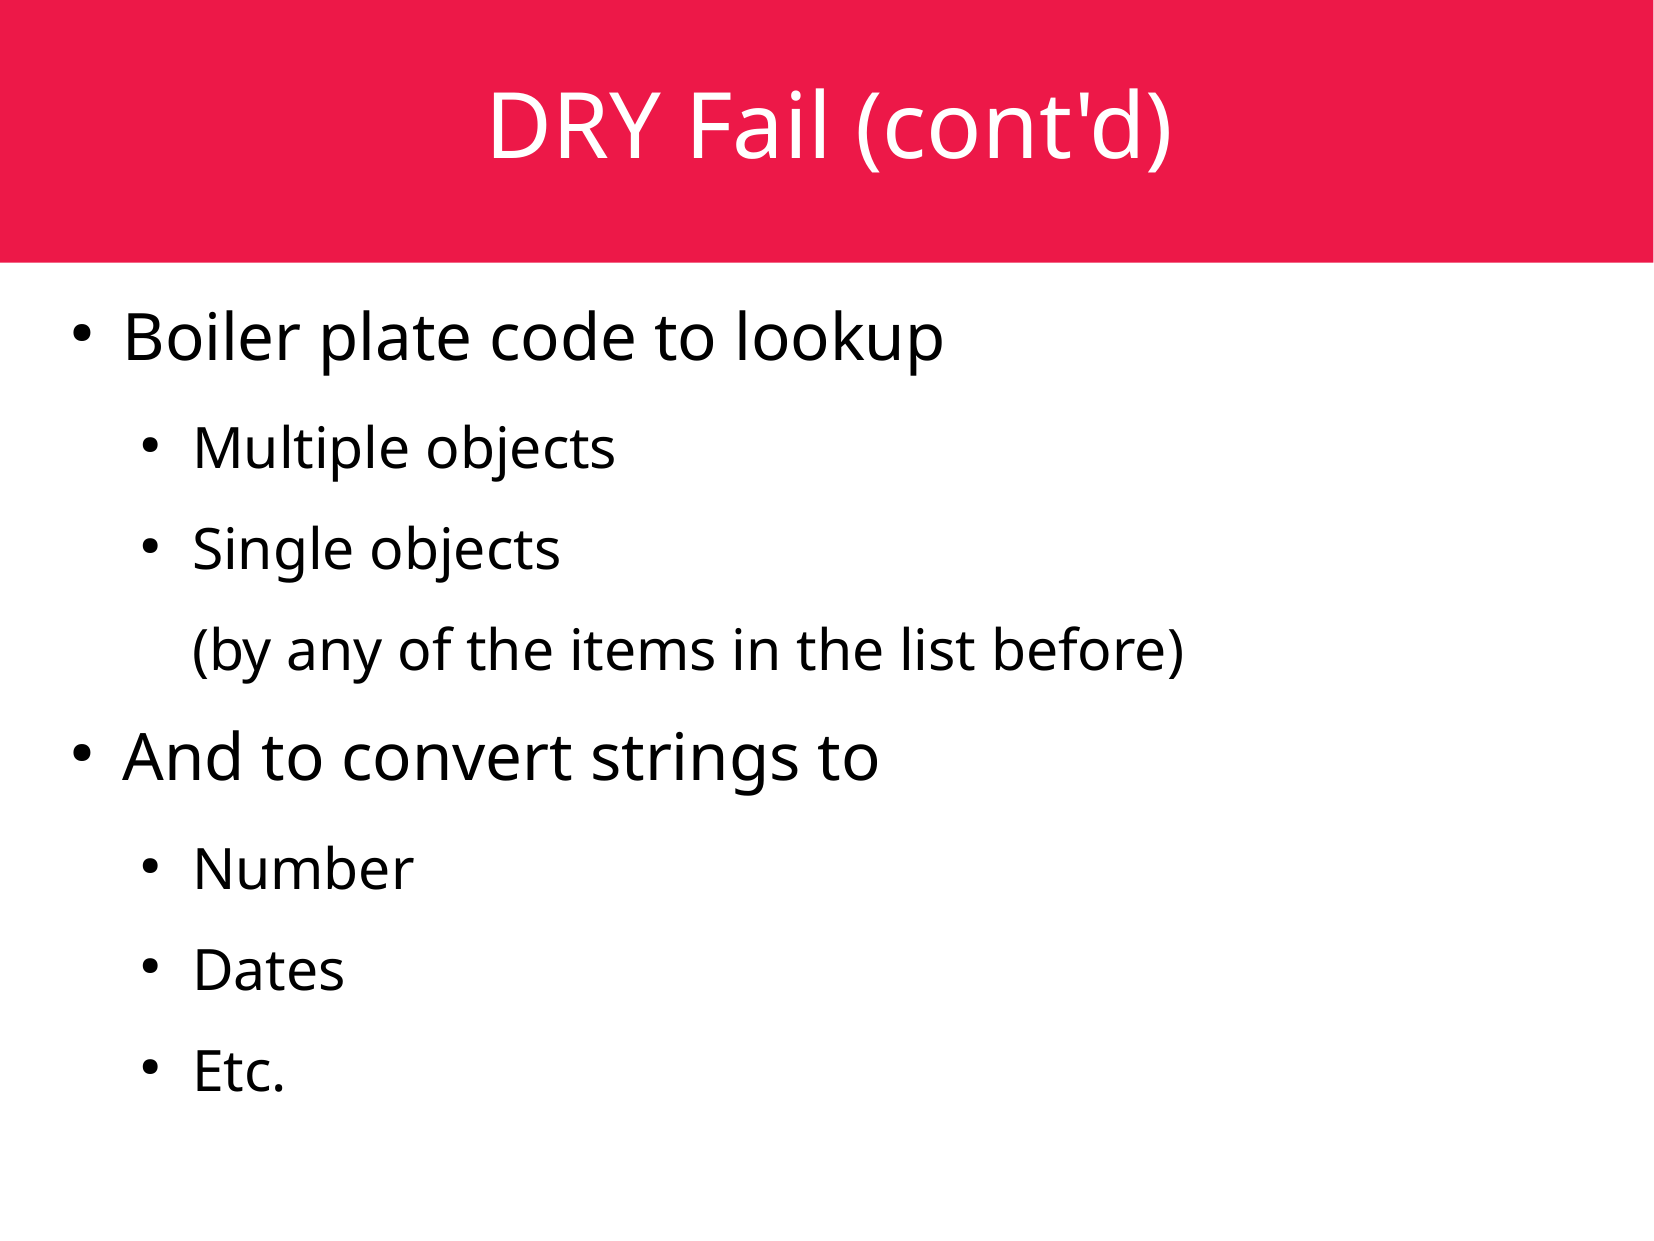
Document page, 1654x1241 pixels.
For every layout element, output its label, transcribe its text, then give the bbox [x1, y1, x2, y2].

list Boiler plate code to lookup Multiple objects Single objects (by any of the items in the list before) And to convert strings to Number Dates Etc. [53, 290, 1613, 1109]
title DRY Fail (cont'd) [47, 19, 1613, 228]
